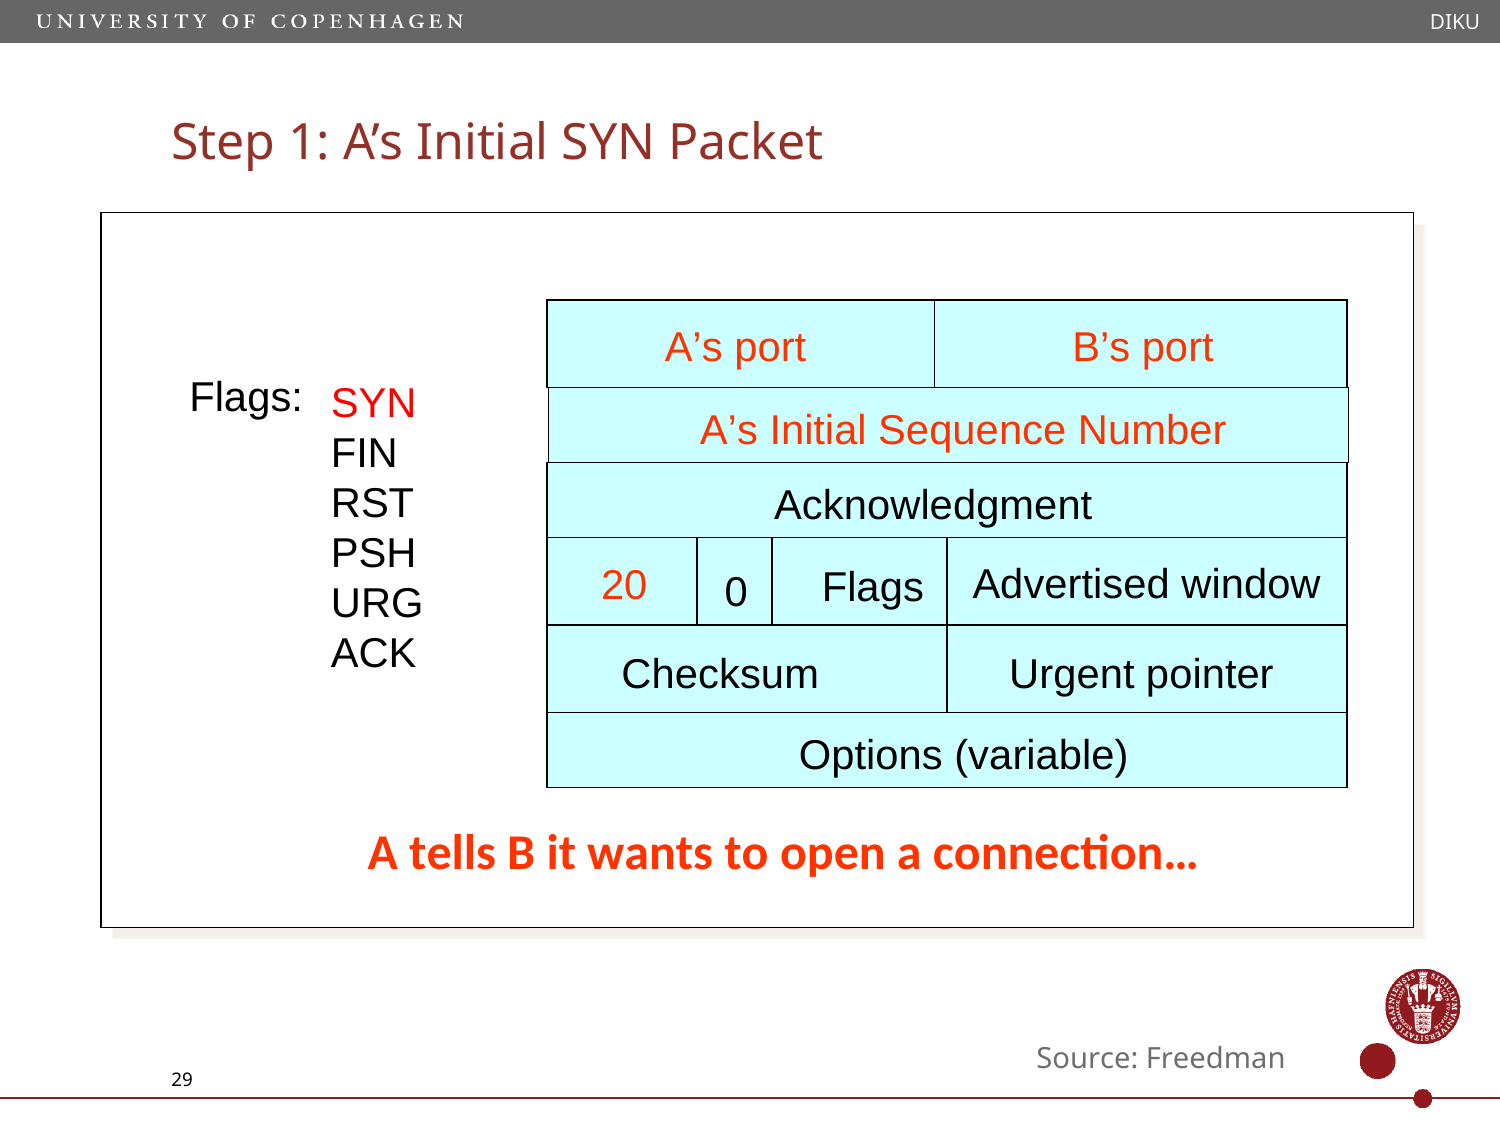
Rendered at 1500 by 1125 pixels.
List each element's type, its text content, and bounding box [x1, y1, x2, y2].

text_box Flags [807, 551, 940, 618]
text_box 20 [586, 549, 696, 616]
text_box Acknowledgment [759, 470, 1108, 536]
picture [0, 910, 1500, 1122]
text_box A’s port [650, 312, 822, 379]
title Step 1: A’s Initial SYN Packet [171, 75, 1329, 171]
text_box Source: Freedman [1021, 1031, 1341, 1083]
text_box Urgent pointer [994, 639, 1289, 705]
text_box A’s Initial Sequence Number [685, 395, 1242, 461]
text_box Options (variable) [784, 720, 1144, 786]
text_box Flags: [174, 362, 319, 428]
text_box <number> [171, 1067, 522, 1092]
text_box DIKU [469, 0, 1495, 43]
text_box 0 [709, 557, 763, 624]
text_box Advertised window [957, 549, 1336, 616]
text_box SYN FIN RST PSH URG ACK [316, 368, 439, 684]
text_box 20 [698, 549, 762, 616]
text_box Checksum [606, 639, 835, 705]
text_box [100, 212, 1414, 928]
text_box B’s port [1057, 312, 1229, 379]
text_box A tells B it wants to open a connection… [352, 811, 1215, 888]
